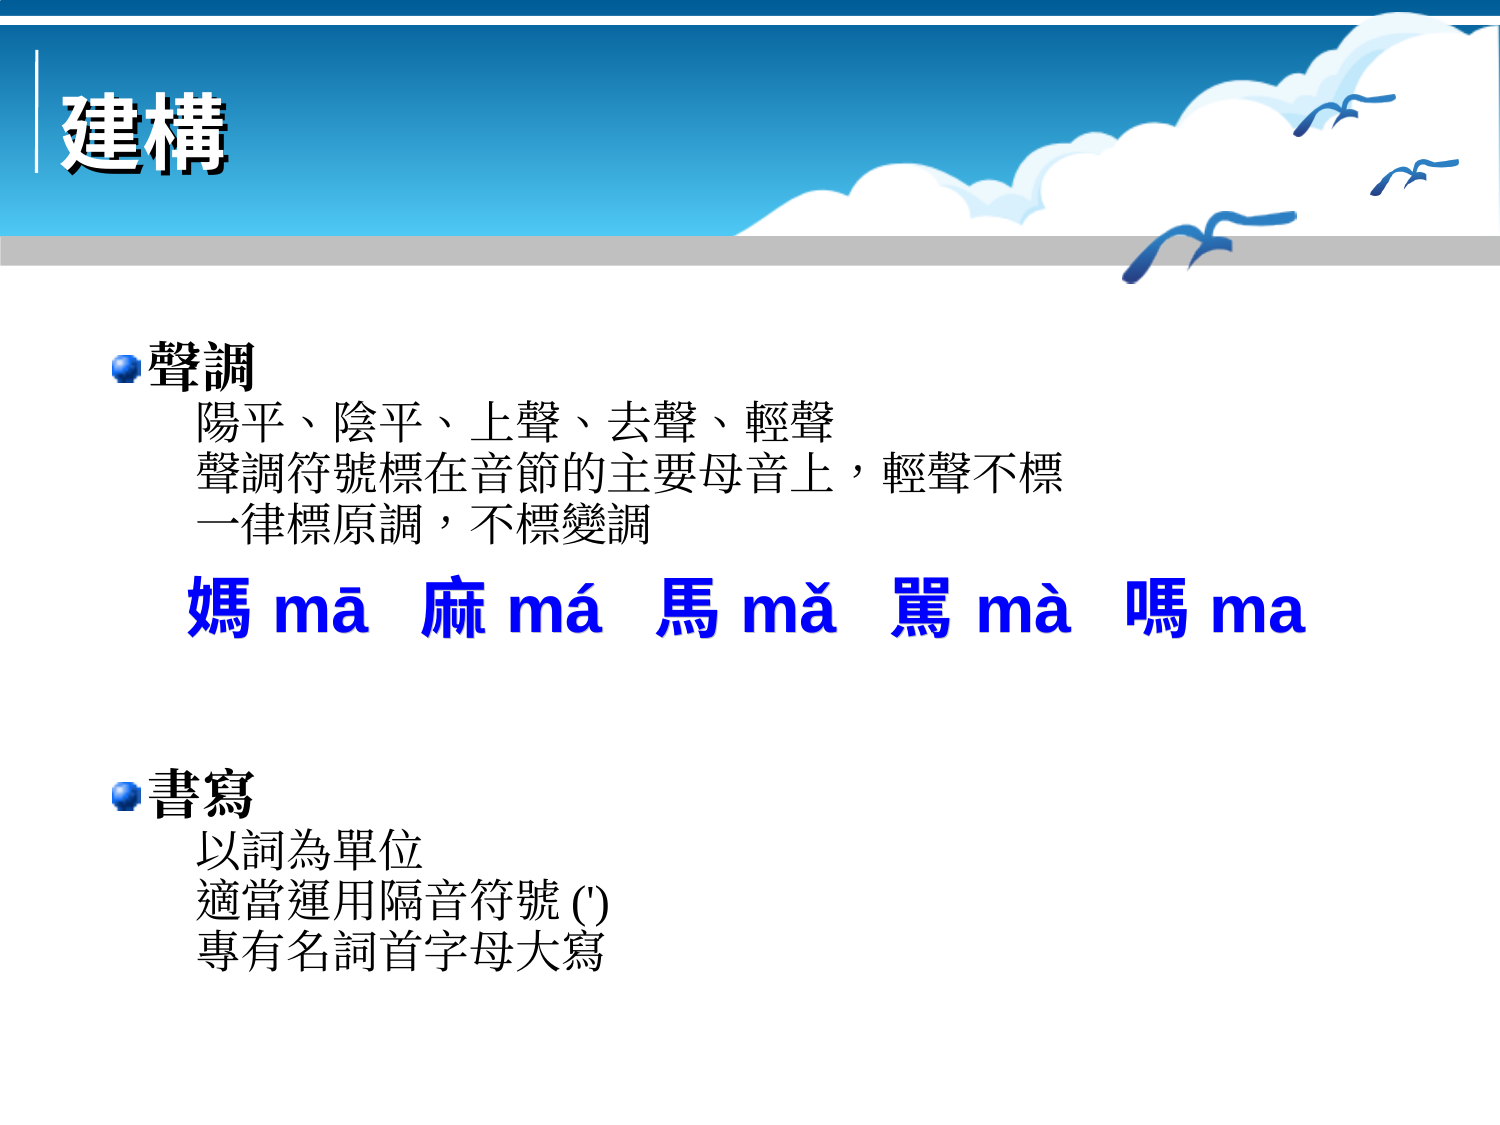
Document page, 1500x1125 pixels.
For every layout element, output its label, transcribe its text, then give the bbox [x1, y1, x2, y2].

title 媽mā 麻má 馬mǎ 駡mà 嗎ma [171, 549, 1334, 662]
list 聲調 陽平、陰平、上聲、去聲、輕聲 聲調符號標在音節的主要母音上，輕聲不標 一律標原調，不標變調 書寫 以詞為單位 適當運用隔音符號(') 專有名詞首字母大寫 [112, 309, 1444, 1045]
title 建構 [59, 86, 1465, 174]
picture [730, 12, 1500, 284]
